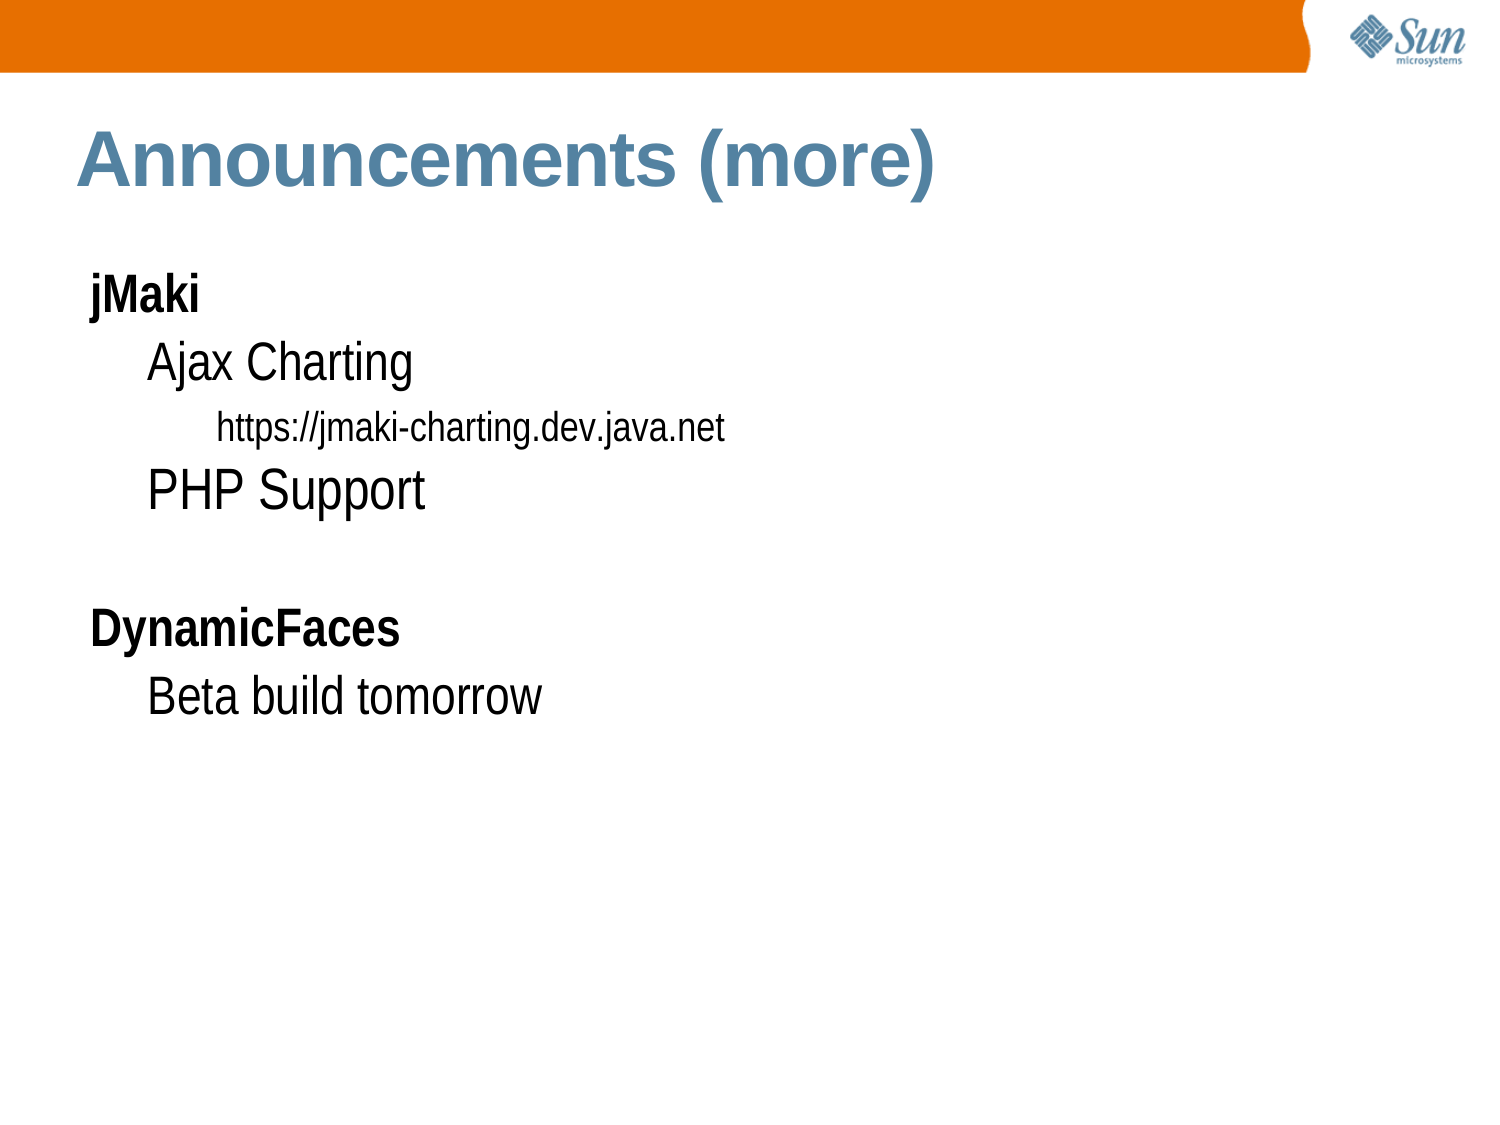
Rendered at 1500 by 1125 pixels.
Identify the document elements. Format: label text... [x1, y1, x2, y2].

list jMaki Ajax Charting https://jmaki-charting.dev.java.net PHP Support DynamicFaces Beta build tomorrow [70, 270, 1463, 962]
title Announcements (more) [75, 122, 1437, 227]
picture [0, 0, 1500, 75]
